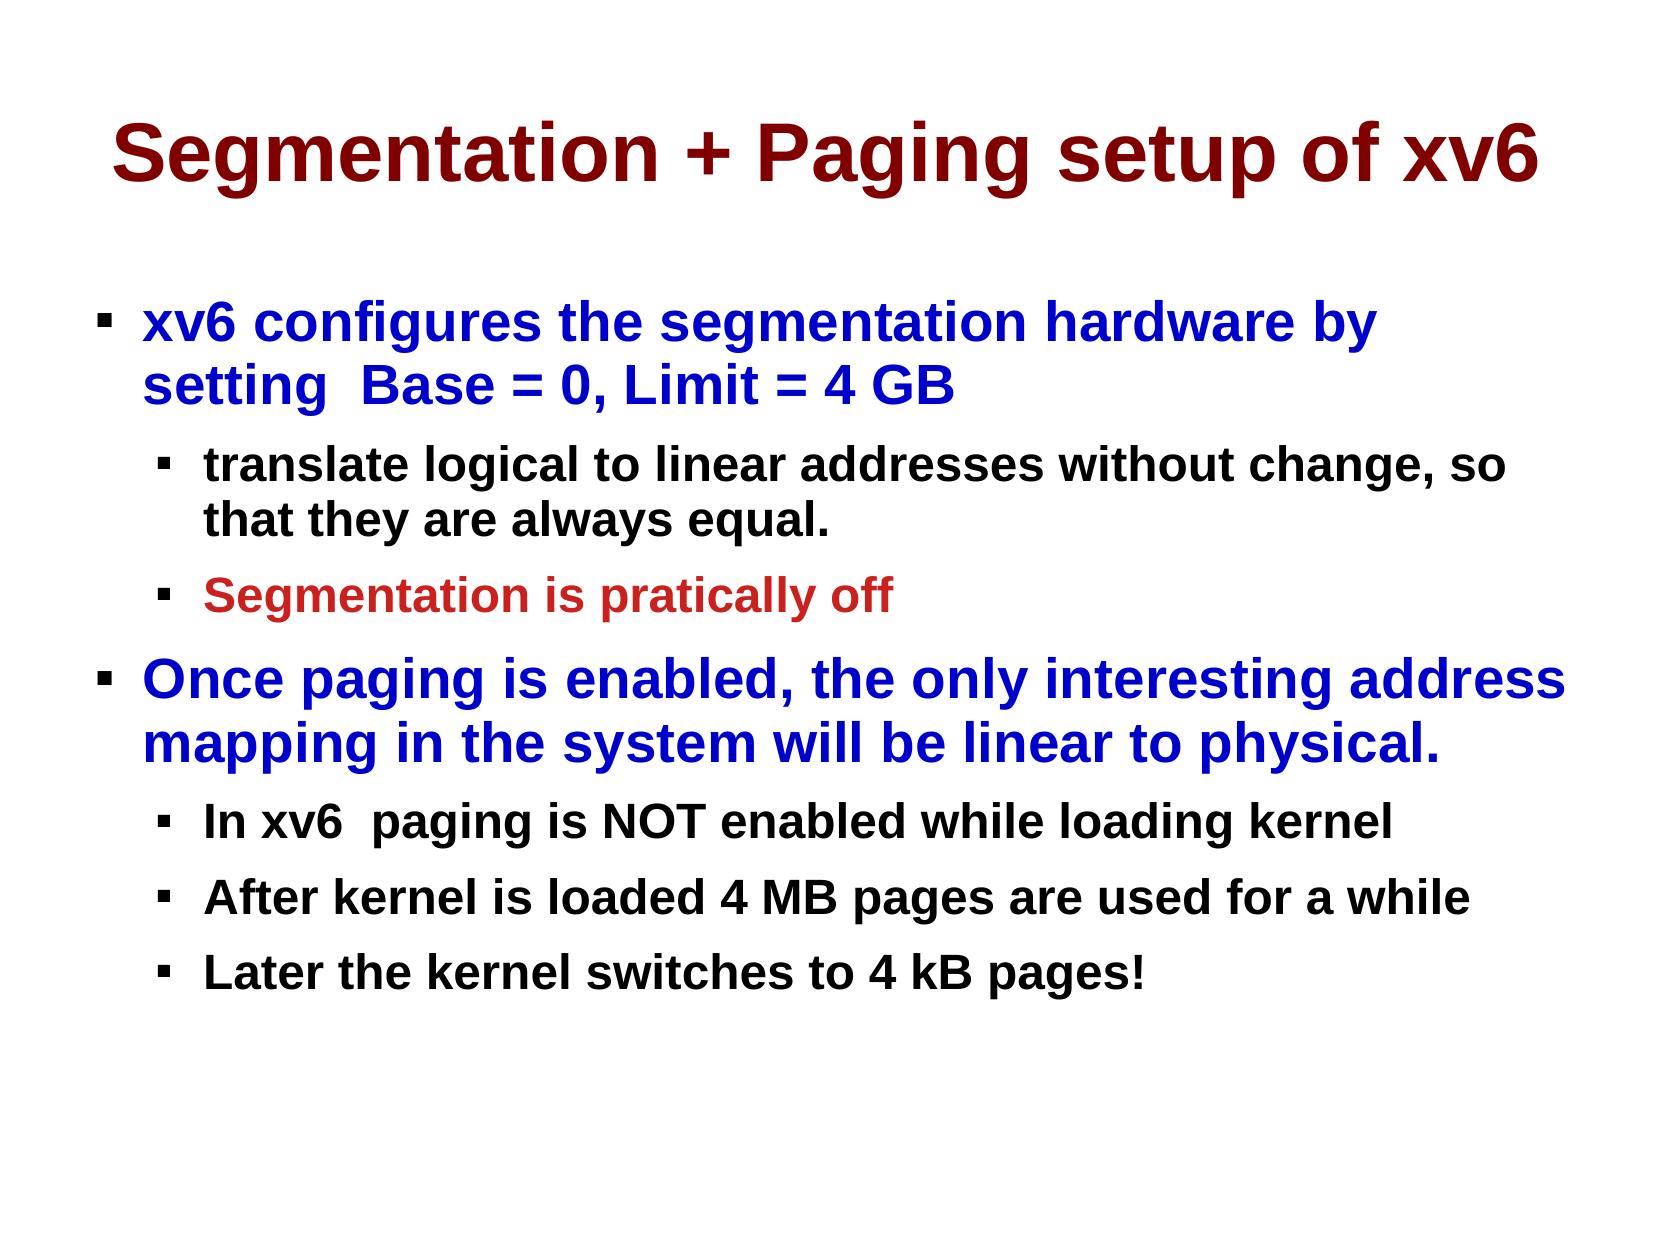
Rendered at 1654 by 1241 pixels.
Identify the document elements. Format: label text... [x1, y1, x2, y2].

title Segmentation + Paging setup of xv6 [82, 49, 1571, 257]
list xv6 configures the segmentation hardware by setting Base = 0, Limit = 4 GB translate logical to linear addresses without change, so that they are always equal. Segmentation is pratically off Once paging is enabled, the only interesting address mapping in the system will be linear to physical. In xv6 paging is NOT enabled while loading kernel After kernel is loaded 4 MB pages are used for a while Later the kernel switches to 4 kB pages! [82, 290, 1571, 1010]
